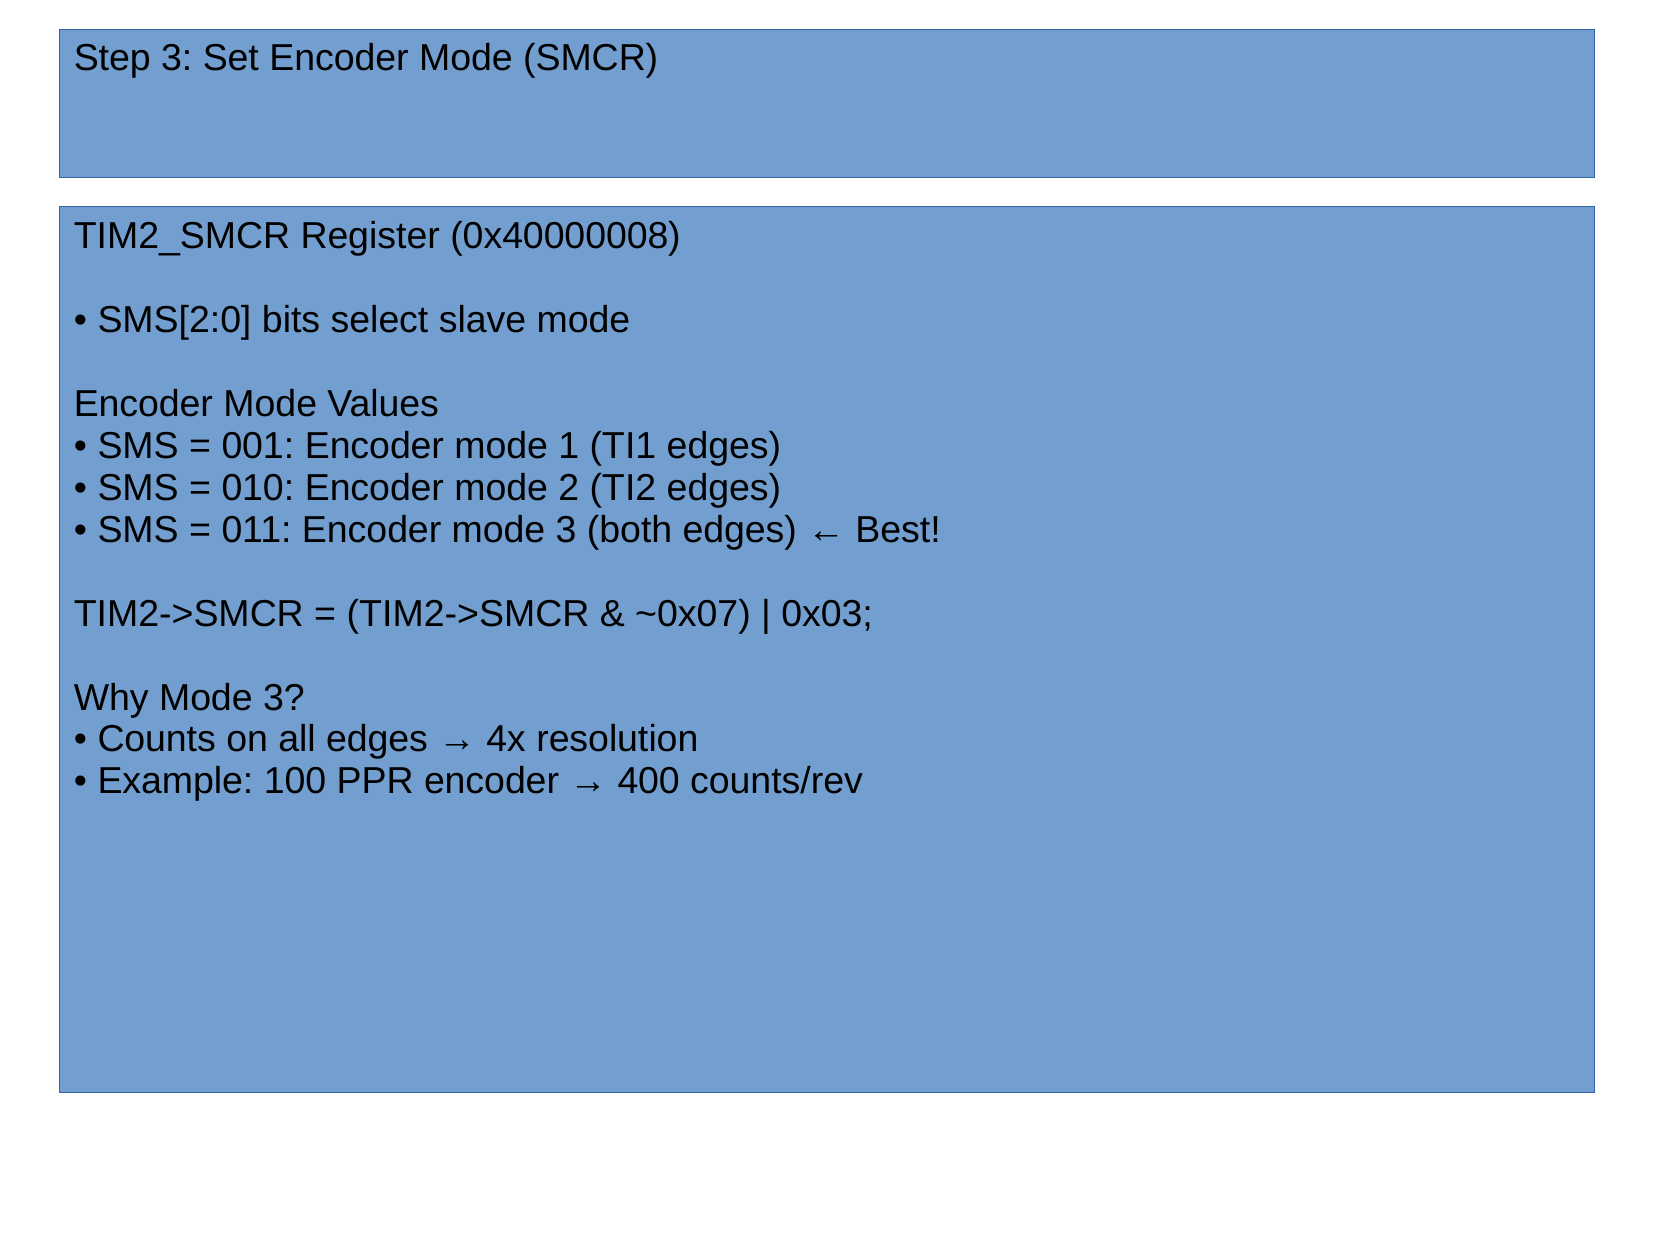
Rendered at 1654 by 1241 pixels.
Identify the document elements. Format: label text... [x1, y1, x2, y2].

text_box TIM2_SMCR Register (0x40000008) • SMS[2:0] bits select slave mode Encoder Mode Values • SMS = 001: Encoder mode 1 (TI1 edges) • SMS = 010: Encoder mode 2 (TI2 edges) • SMS = 011: Encoder mode 3 (both edges) ← Best! TIM2->SMCR = (TIM2->SMCR & ~0x07) | 0x03; Why Mode 3? • Counts on all edges → 4x resolution • Example: 100 PPR encoder → 400 counts/rev [59, 206, 1595, 1093]
text_box Step 3: Set Encoder Mode (SMCR) [59, 29, 1595, 178]
